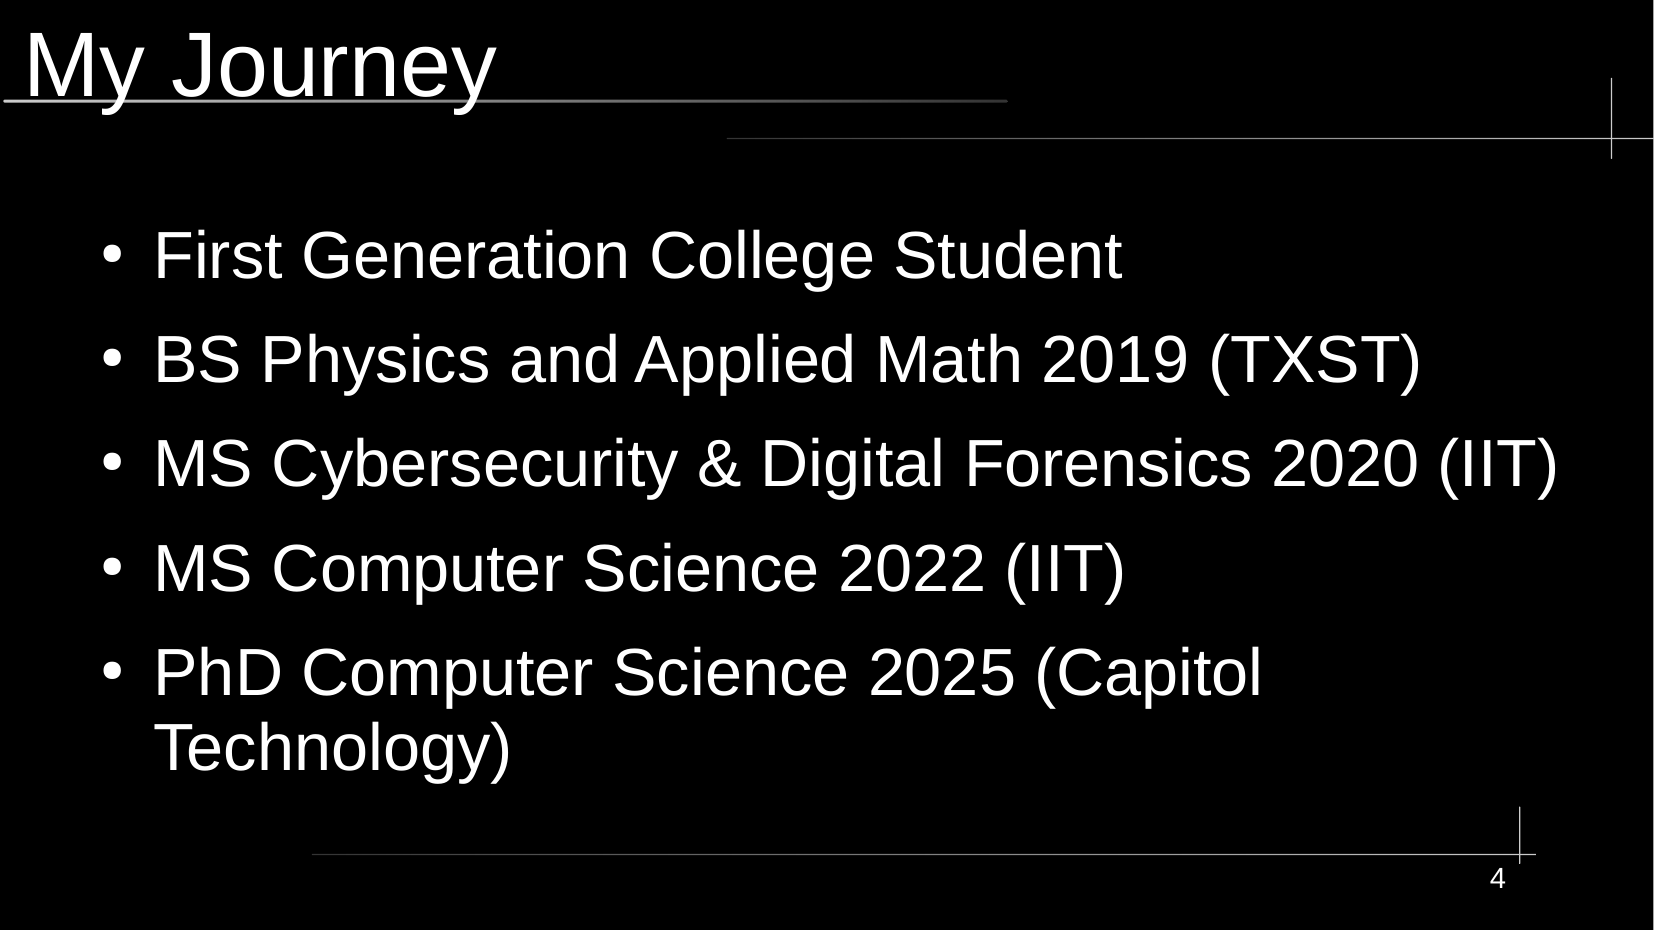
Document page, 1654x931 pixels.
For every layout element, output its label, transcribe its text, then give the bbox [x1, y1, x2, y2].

list First Generation College Student BS Physics and Applied Math 2019 (TXST) MS Cybersecurity & Digital Forensics 2020 (IIT) MS Computer Science 2022 (IIT) PhD Computer Science 2025 (Capitol Technology) [82, 217, 1571, 851]
title My Journey [23, 11, 1589, 119]
